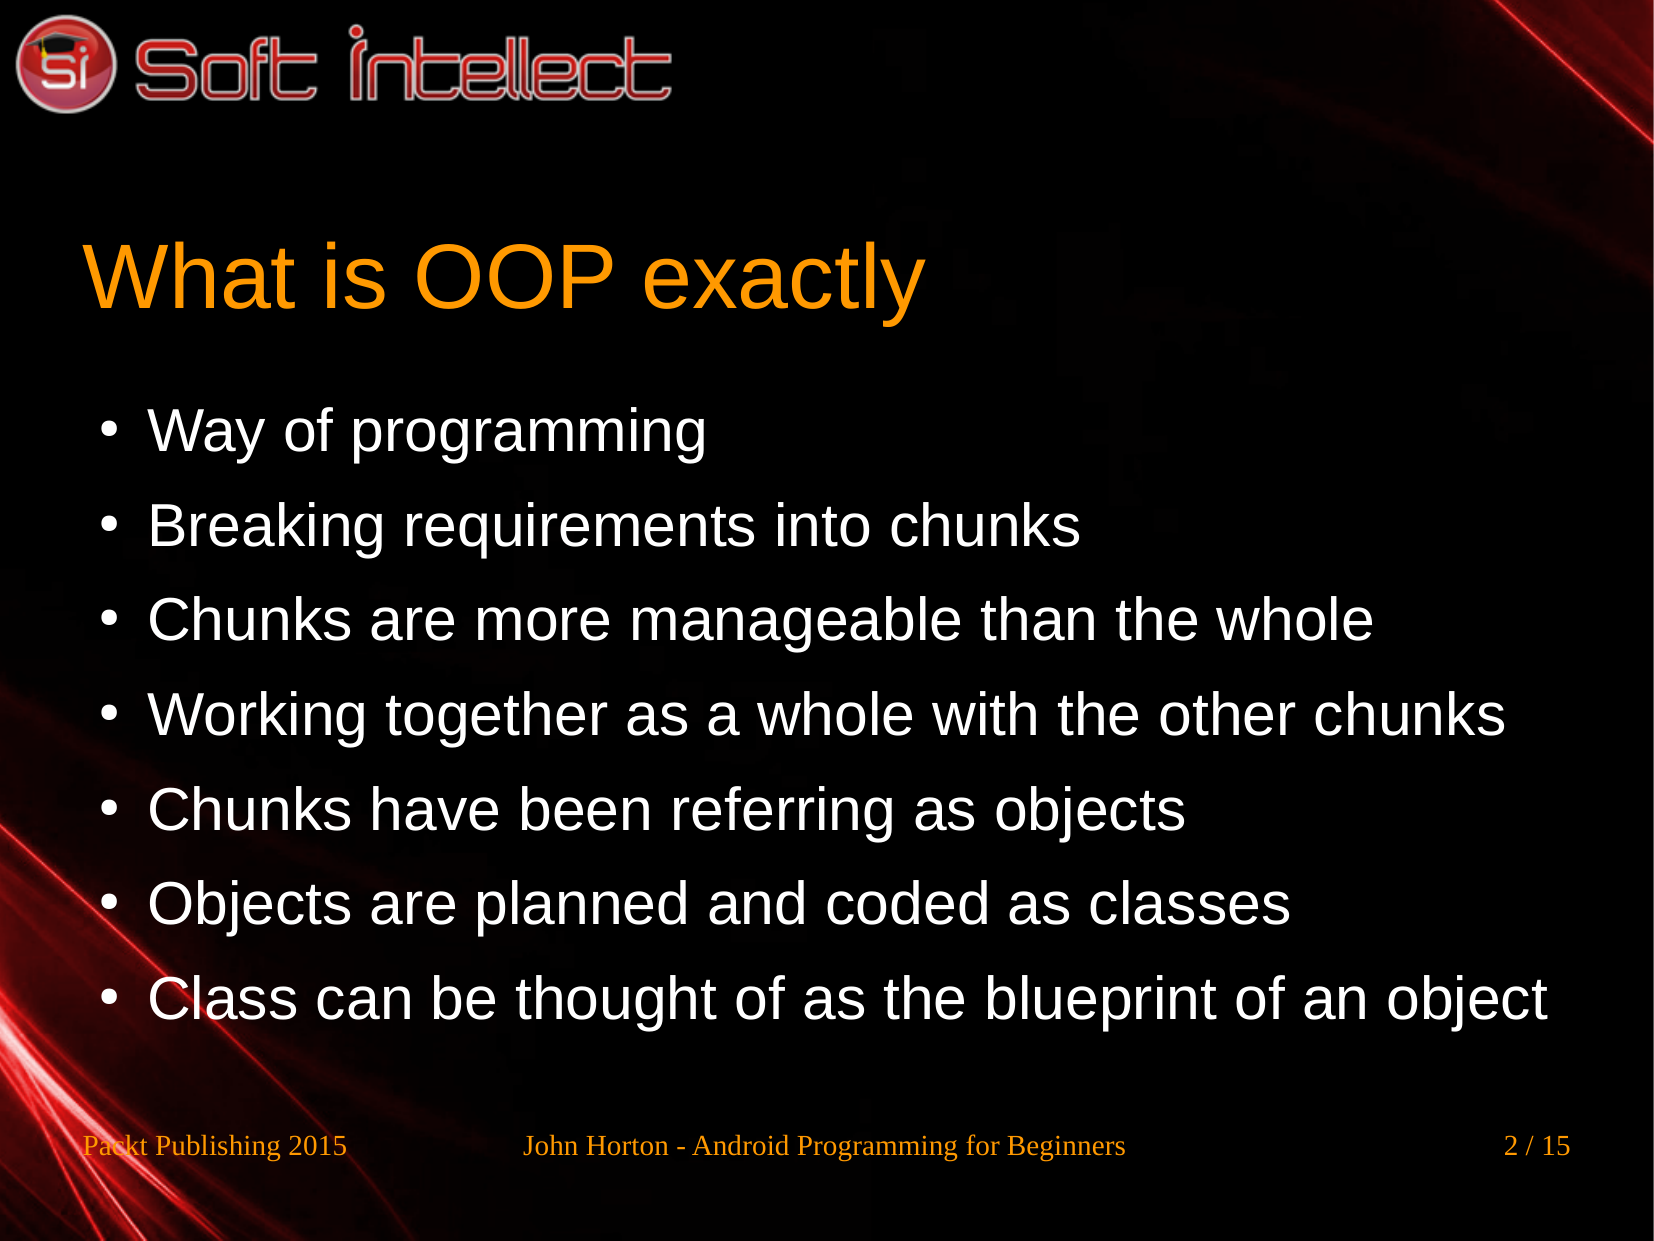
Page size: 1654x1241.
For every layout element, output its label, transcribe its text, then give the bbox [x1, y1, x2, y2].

title What is OOP exactly [82, 173, 1571, 381]
picture [0, 0, 1654, 1241]
list Way of programming Breaking requirements into chunks Chunks are more manageable than the whole Working together as a whole with the other chunks Chunks have been referring as objects Objects are planned and coded as classes Class can be thought of as the blueprint of an object [82, 396, 1571, 1116]
